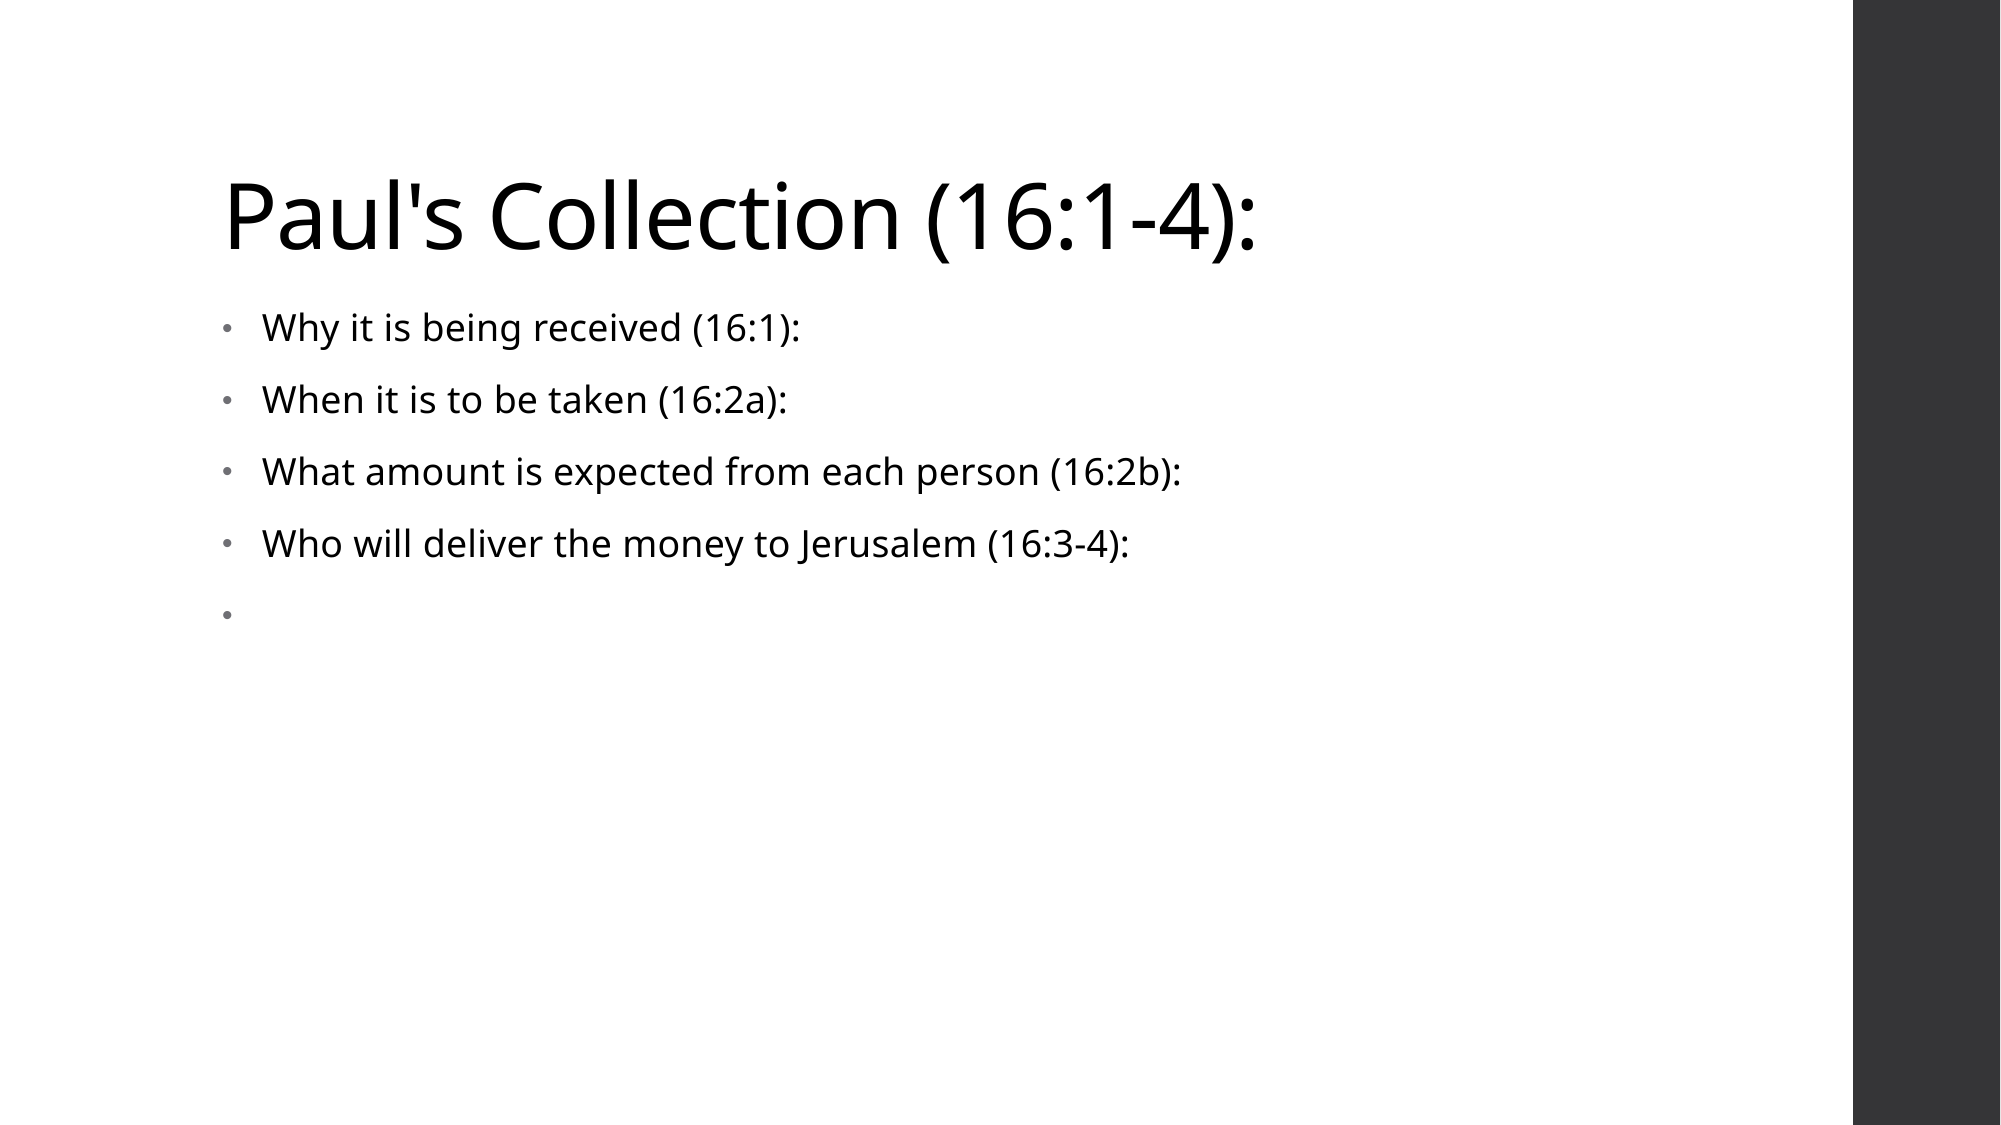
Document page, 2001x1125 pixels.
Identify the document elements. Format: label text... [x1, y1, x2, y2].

list Why it is being received (16:1): When it is to be taken (16:2a): What amount is expected from each person (16:2b): Who will deliver the money to Jerusalem (16:3-4): [206, 299, 1617, 1014]
title Paul's Collection (16:1-4): [206, 60, 1797, 278]
